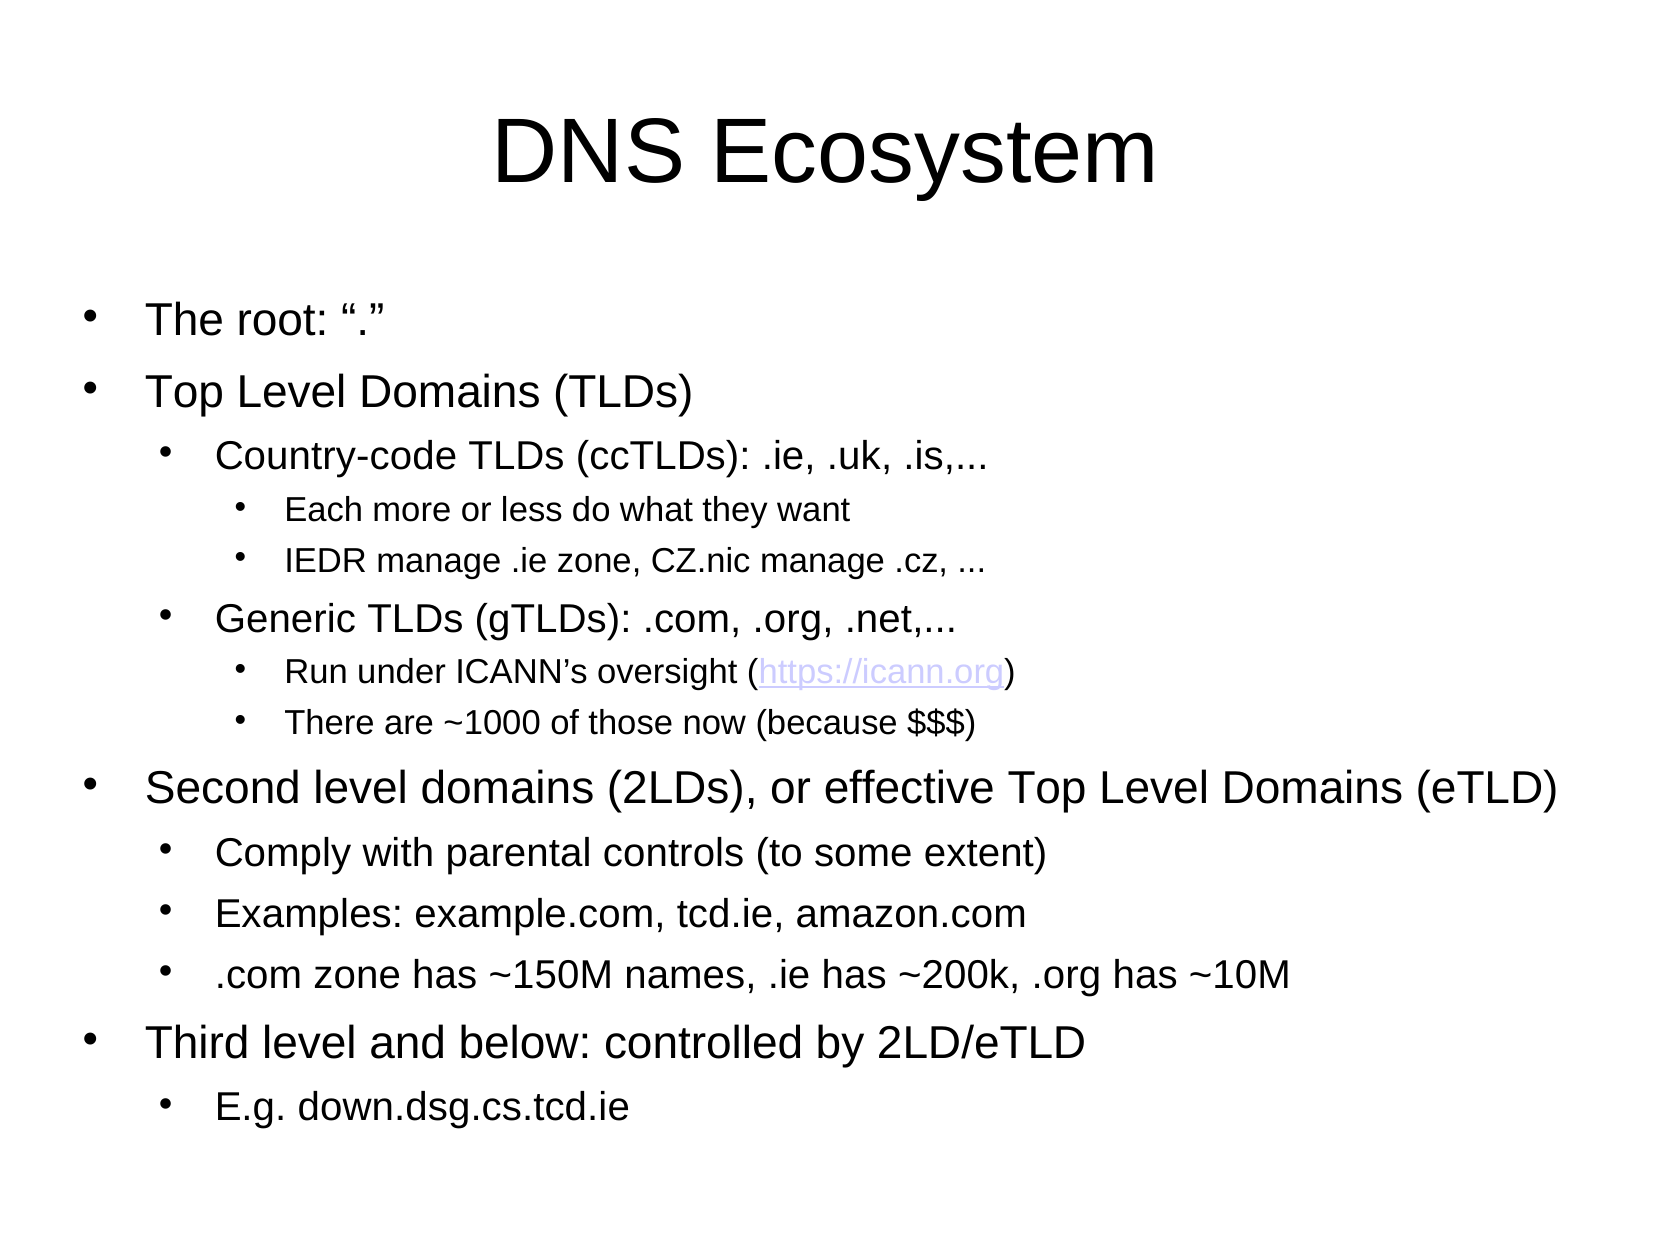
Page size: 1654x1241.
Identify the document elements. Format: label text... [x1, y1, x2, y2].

list The root: “.” Top Level Domains (TLDs) Country-code TLDs (ccTLDs): .ie, .uk, .is,... Each more or less do what they want IEDR manage .ie zone, CZ.nic manage .cz, ... Generic TLDs (gTLDs): .com, .org, .net,... Run under ICANN’s oversight (https://icann.org) There are ~1000 of those now (because $$$) Second level domains (2LDs), or effective Top Level Domains (eTLD) Comply with parental controls (to some extent) Examples: example.com, tcd.ie, amazon.com .com zone has ~150M names, .ie has ~200k, .org has ~10M Third level and below: controlled by 2LD/eTLD E.g. down.dsg.cs.tcd.ie [82, 290, 1570, 1170]
title DNS Ecosystem [82, 49, 1570, 256]
